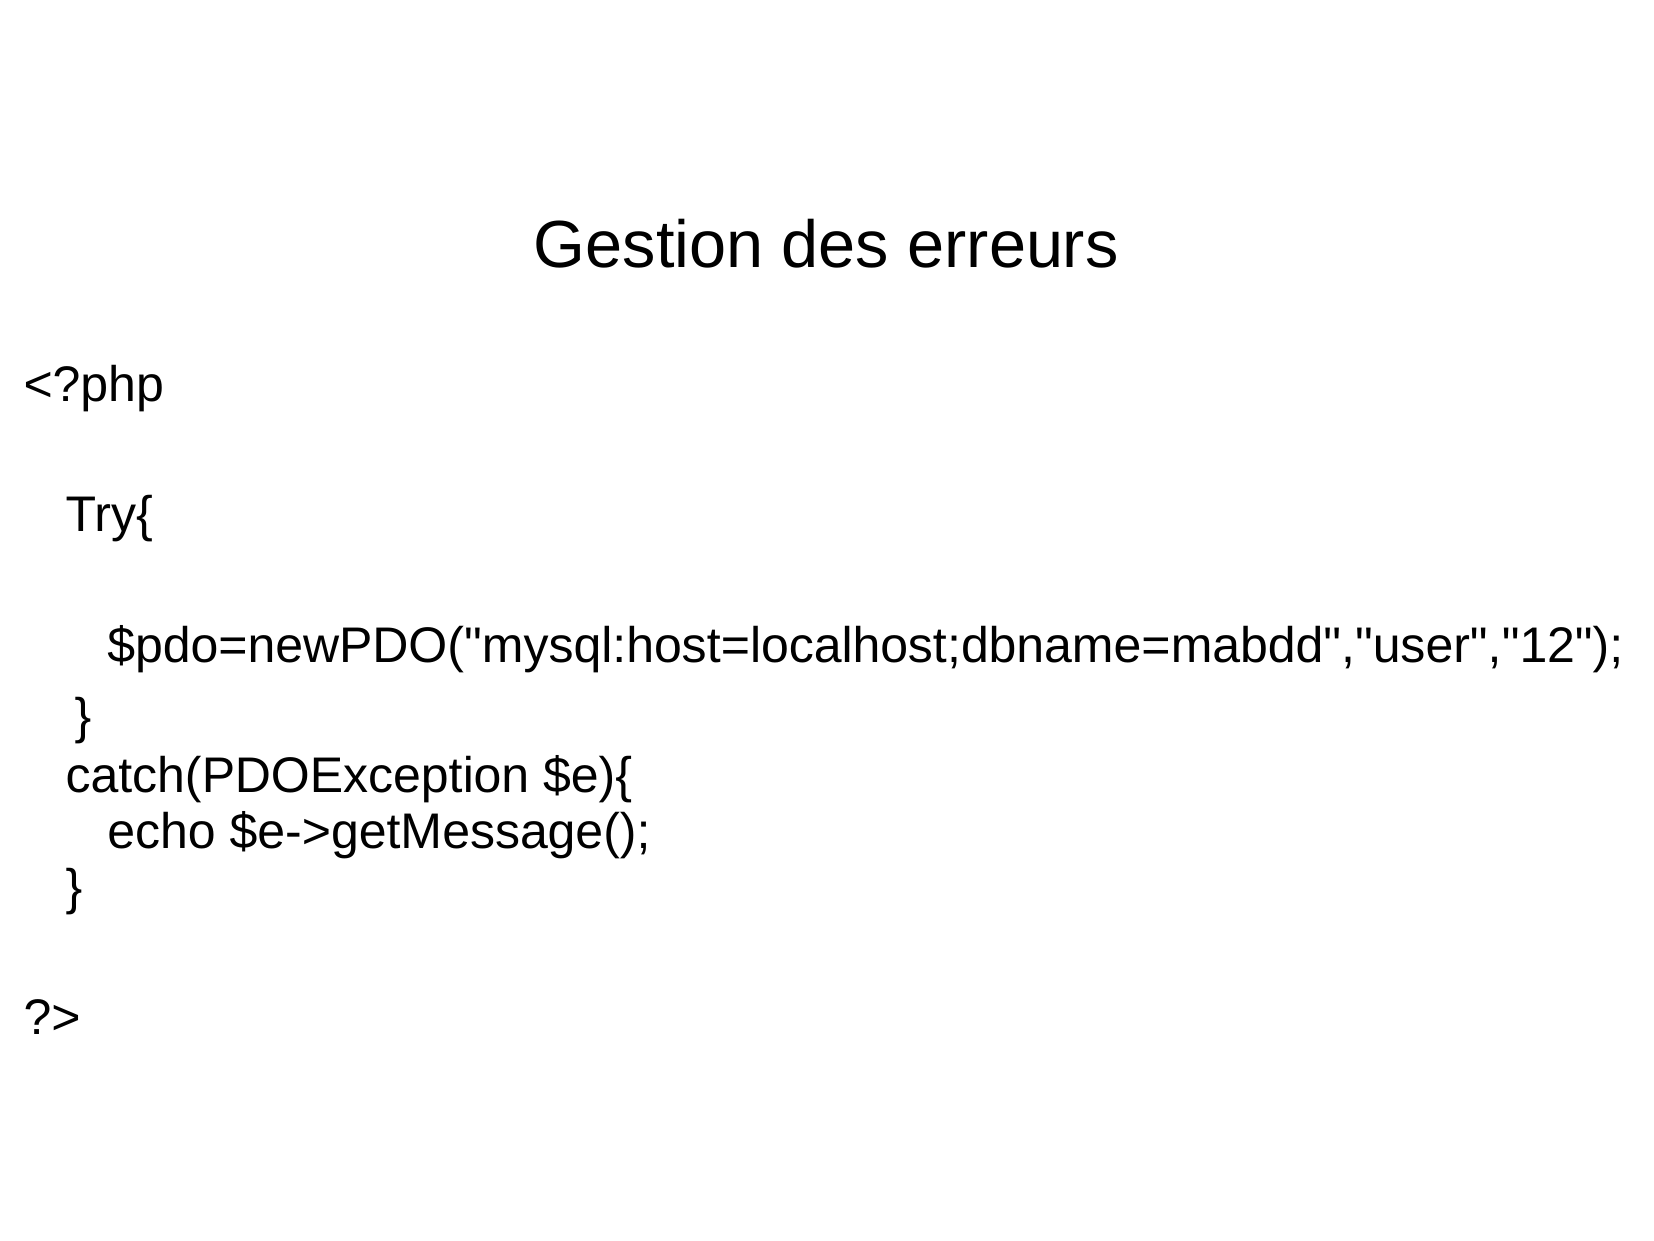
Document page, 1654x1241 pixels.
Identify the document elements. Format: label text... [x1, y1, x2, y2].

subtitle Gestion des erreurs <?php Try{ $pdo=newPDO("mysql:host=localhost;dbname=mabdd","user","12"); } catch(PDOException $e){ echo $e->getMessage(); } ?> [23, 47, 1630, 1205]
